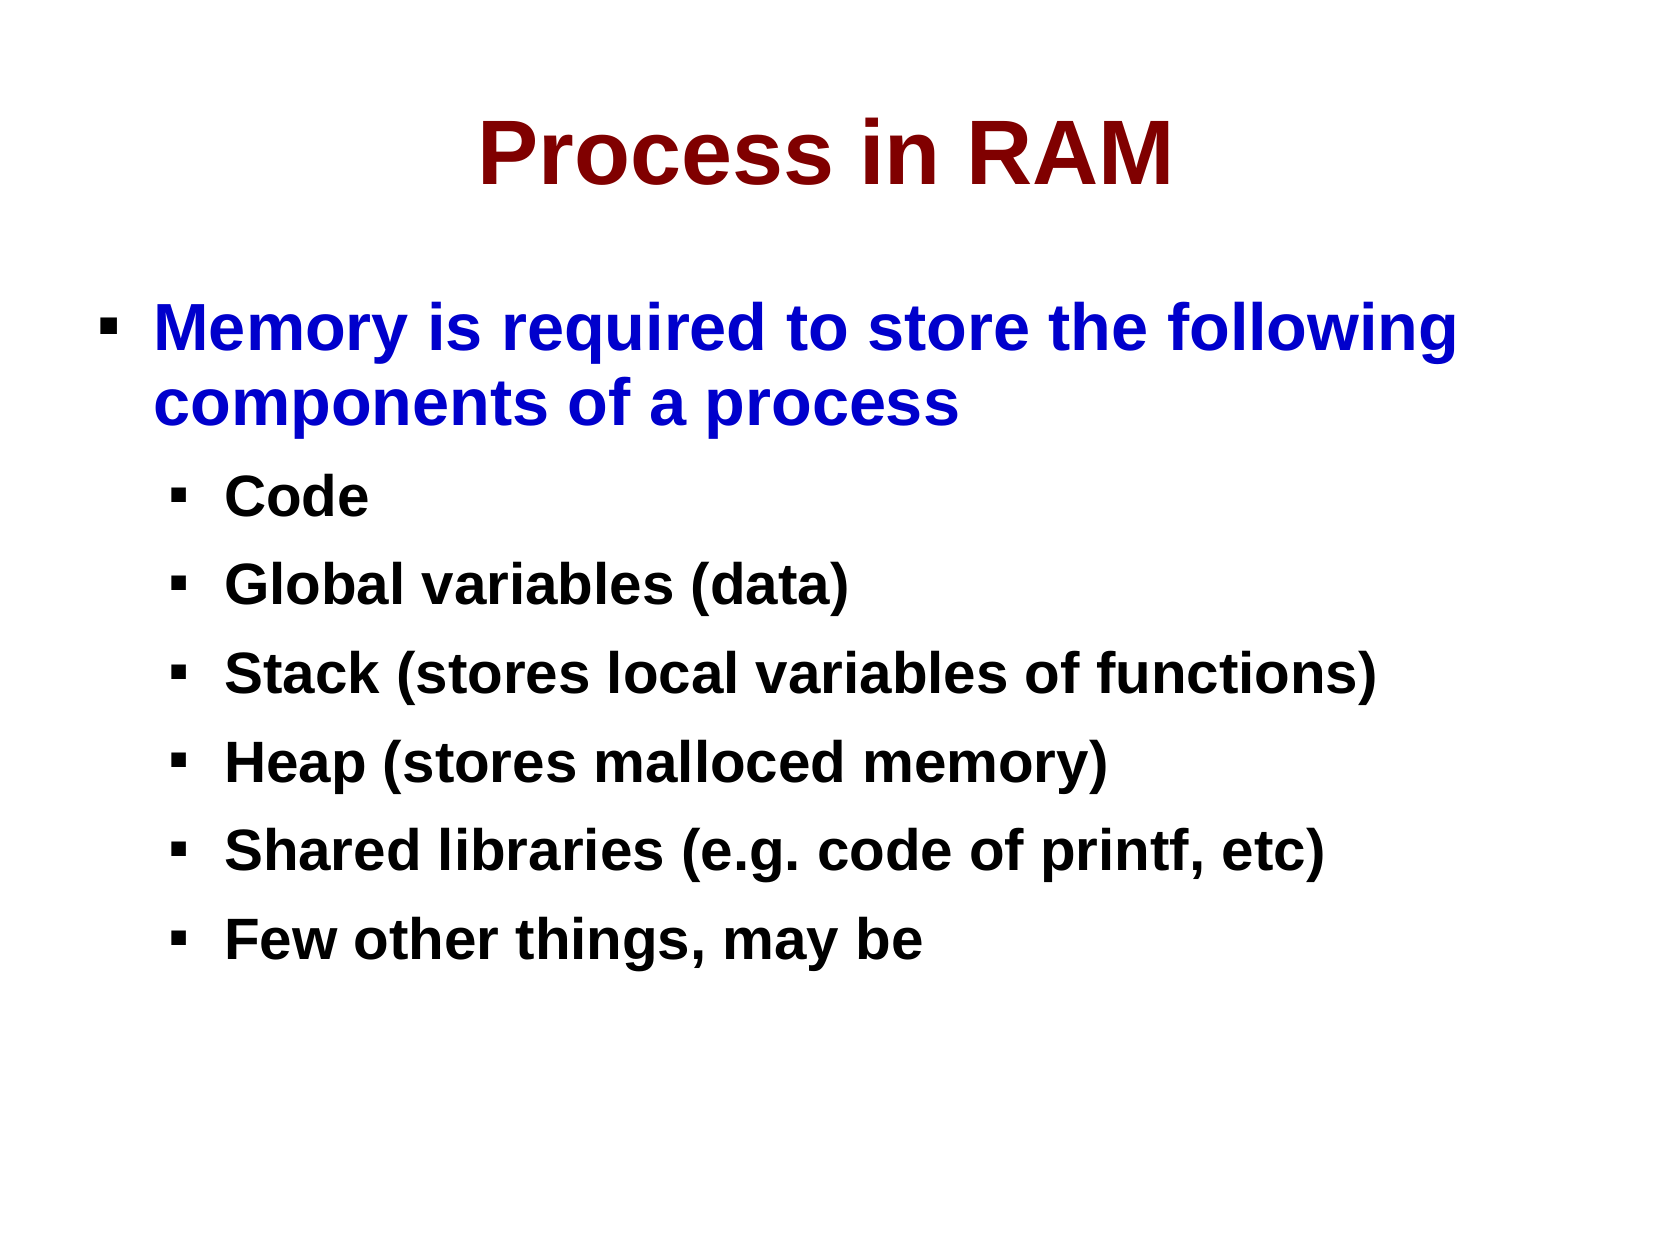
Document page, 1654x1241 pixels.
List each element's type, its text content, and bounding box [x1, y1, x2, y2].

list Memory is required to store the following components of a process Code Global variables (data) Stack (stores local variables of functions) Heap (stores malloced memory) Shared libraries (e.g. code of printf, etc) Few other things, may be [82, 290, 1571, 1010]
title Process in RAM [82, 49, 1571, 257]
